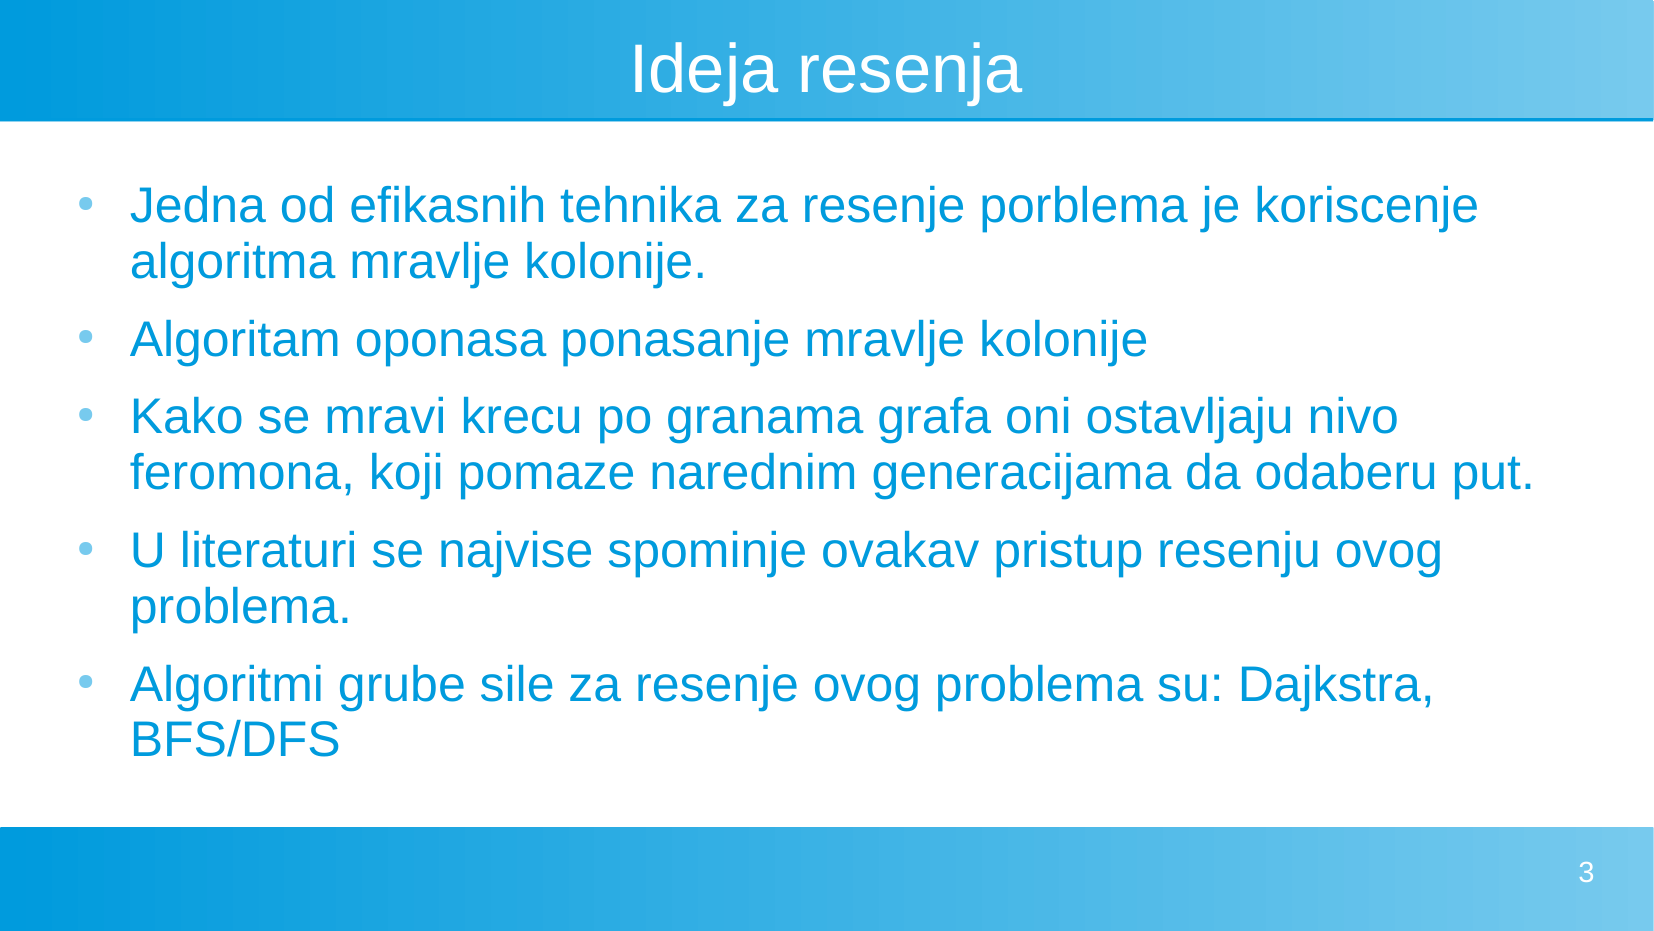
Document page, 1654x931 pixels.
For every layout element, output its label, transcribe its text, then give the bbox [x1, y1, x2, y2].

title Ideja resenja [59, 29, 1595, 108]
list Jedna od efikasnih tehnika za resenje porblema je koriscenje algoritma mravlje kolonije. Algoritam oponasa ponasanje mravlje kolonije Kako se mravi krecu po granama grafa oni ostavljaju nivo feromona, koji pomaze narednim generacijama da odaberu put. U literaturi se najvise spominje ovakav pristup resenju ovog problema. Algoritmi grube sile za resenje ovog problema su: Dajkstra, BFS/DFS [59, 177, 1595, 768]
